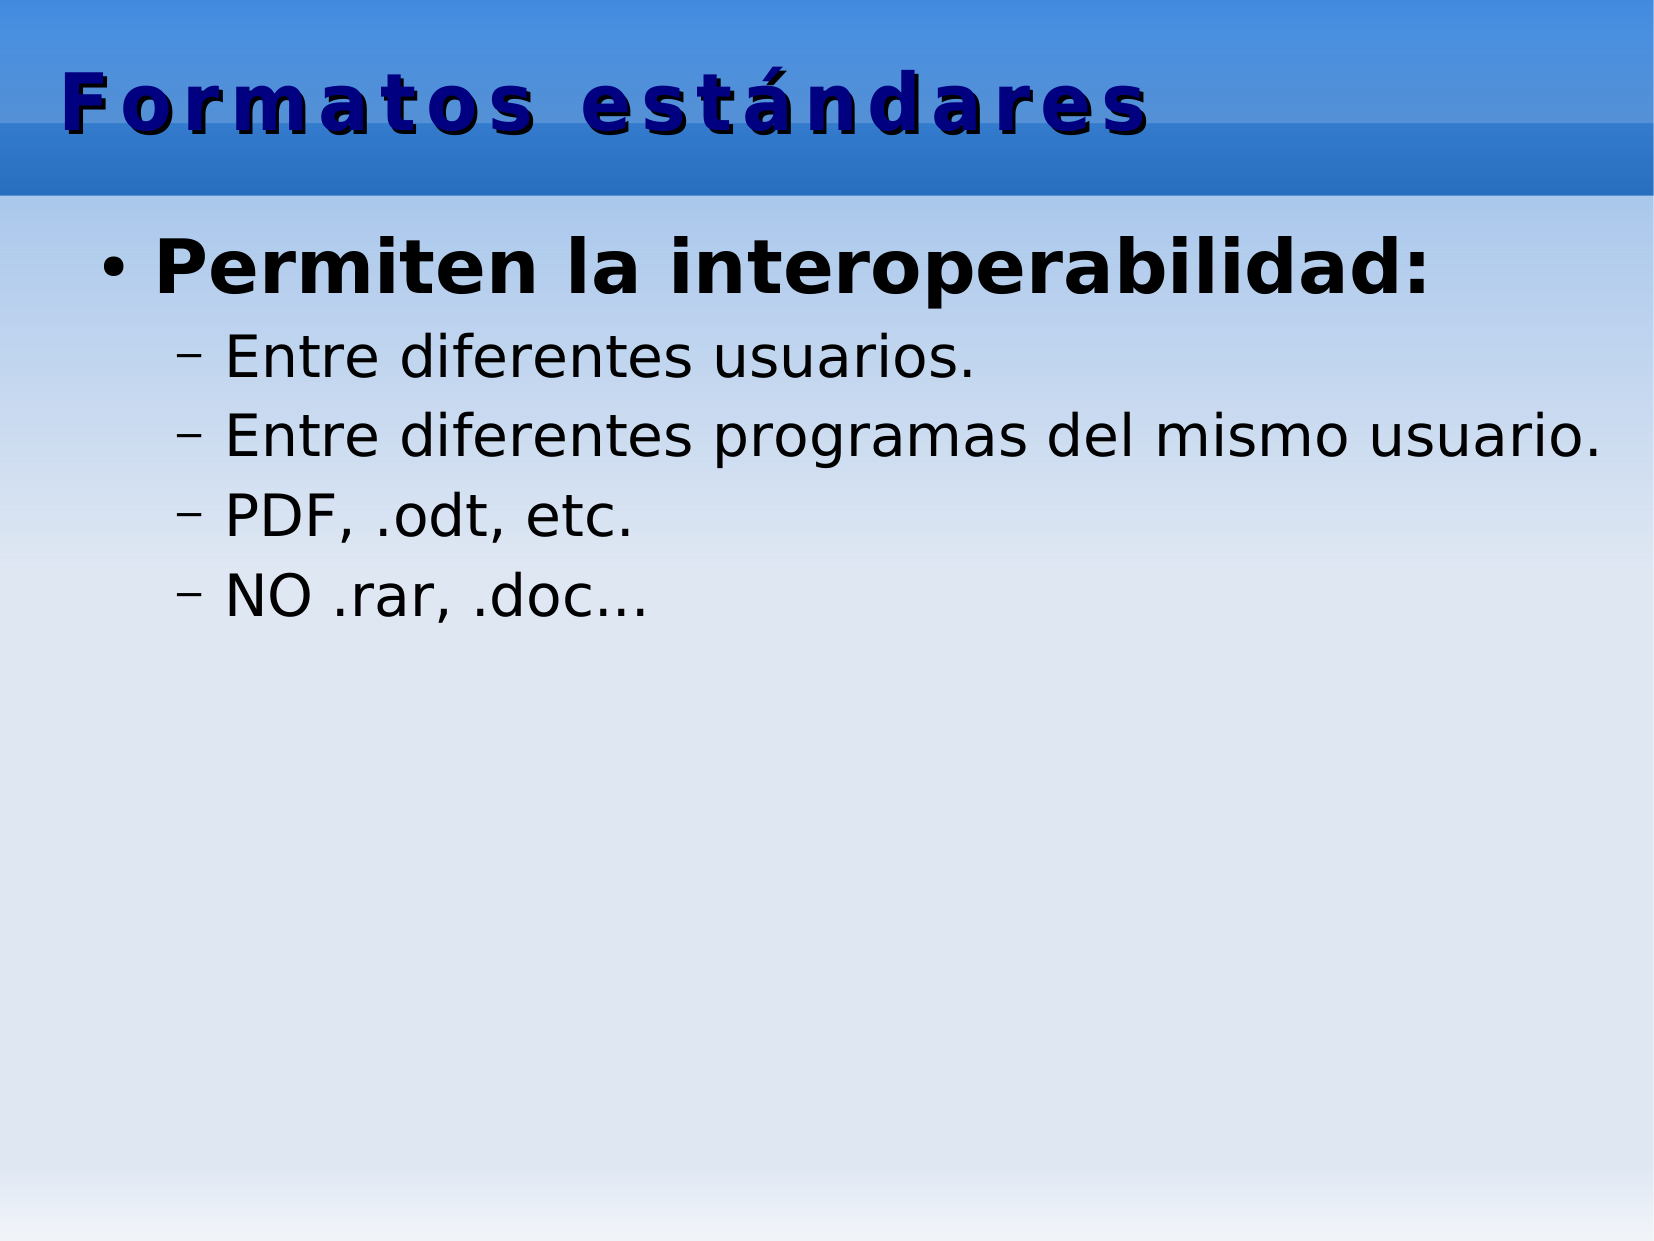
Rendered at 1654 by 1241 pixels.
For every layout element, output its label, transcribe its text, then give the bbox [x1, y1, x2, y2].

title Formatos estándares [59, 36, 1654, 171]
list Permiten la interoperabilidad: Entre diferentes usuarios. Entre diferentes programas del mismo usuario. PDF, .odt, etc. NO .rar, .doc... [82, 224, 1625, 1083]
picture [0, 0, 1654, 1241]
